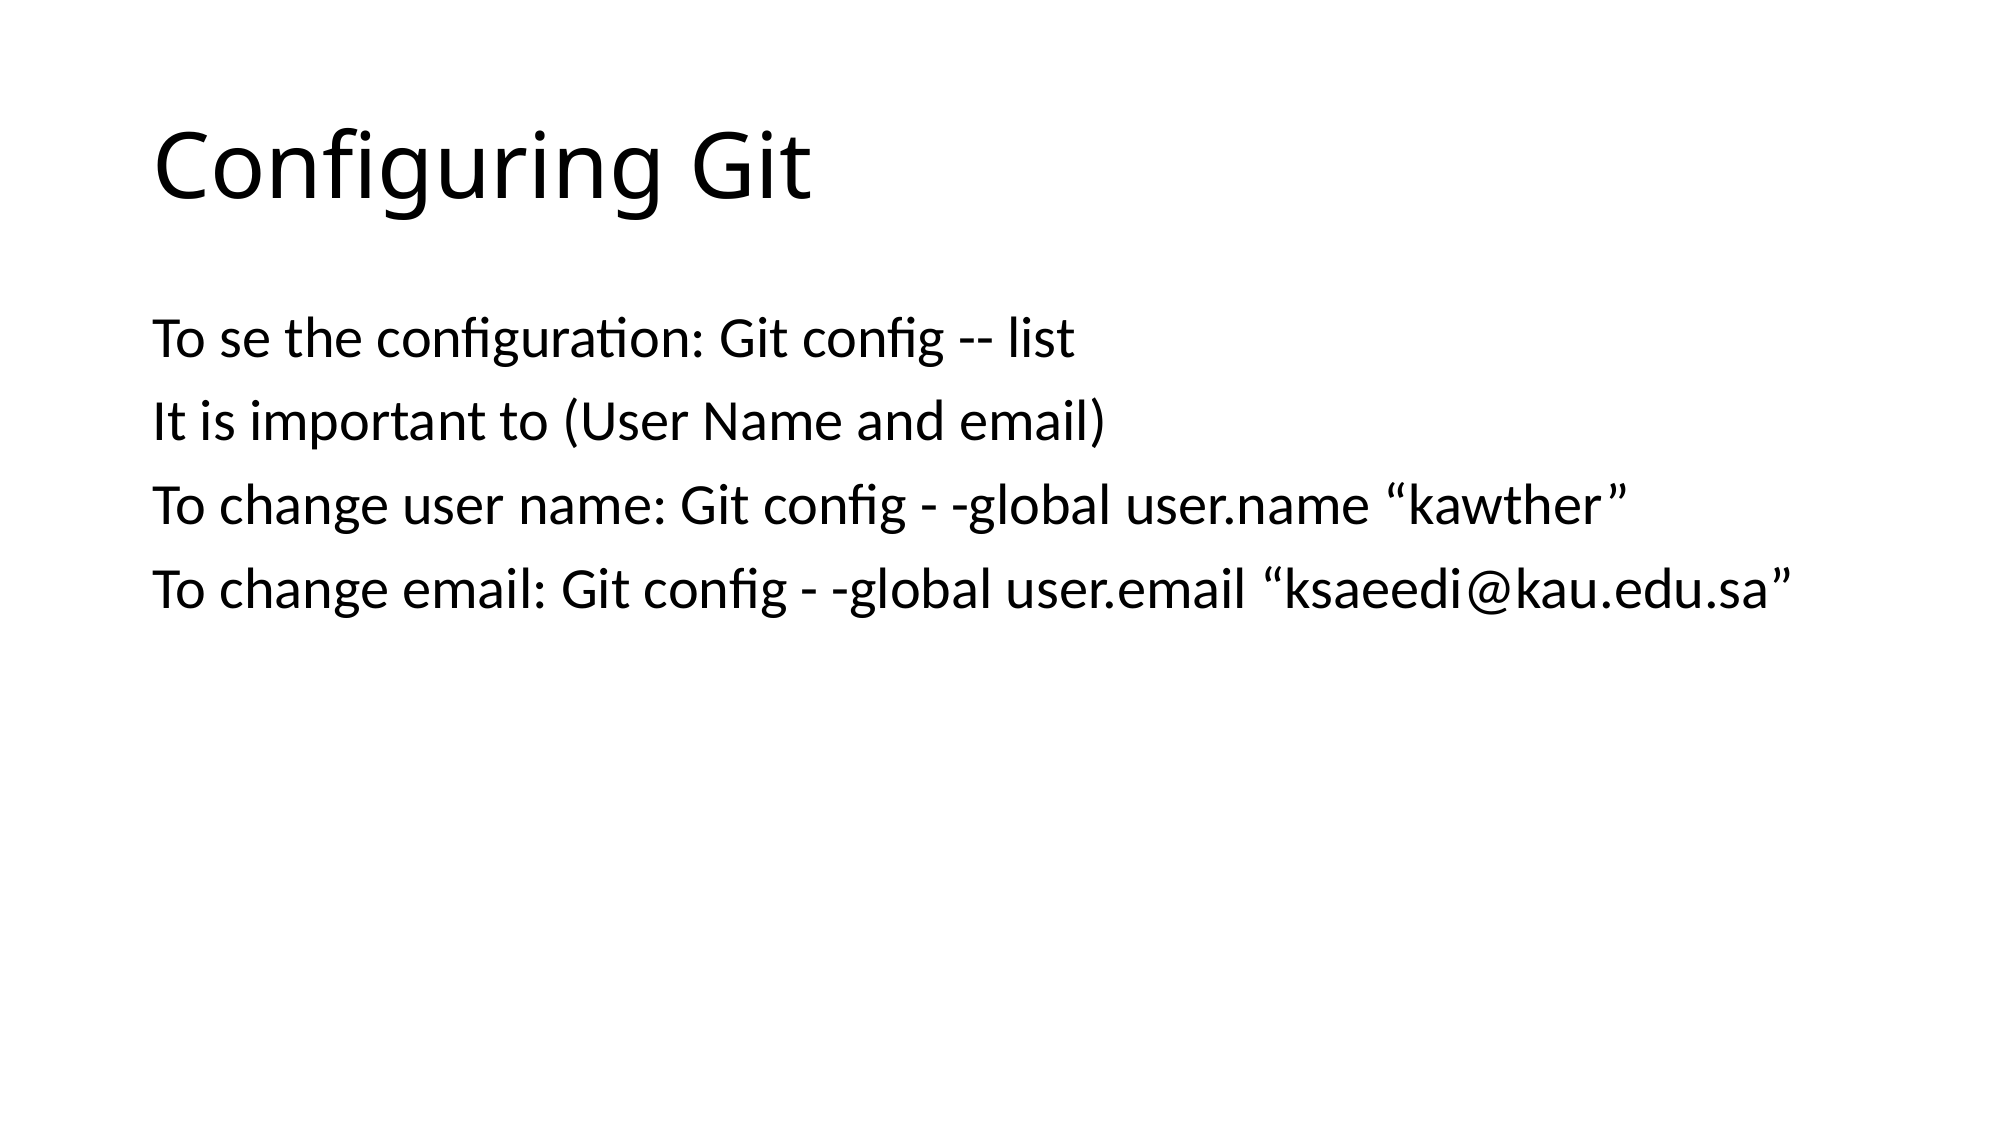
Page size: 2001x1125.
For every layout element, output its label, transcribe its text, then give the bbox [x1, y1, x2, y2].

list To se the configuration: Git config -- list It is important to (User Name and email) To change user name: Git config - -global user.name “kawther” To change email: Git config - -global user.email “ksaeedi@kau.edu.sa” [137, 299, 1863, 1014]
title Configuring Git [137, 59, 1863, 278]
